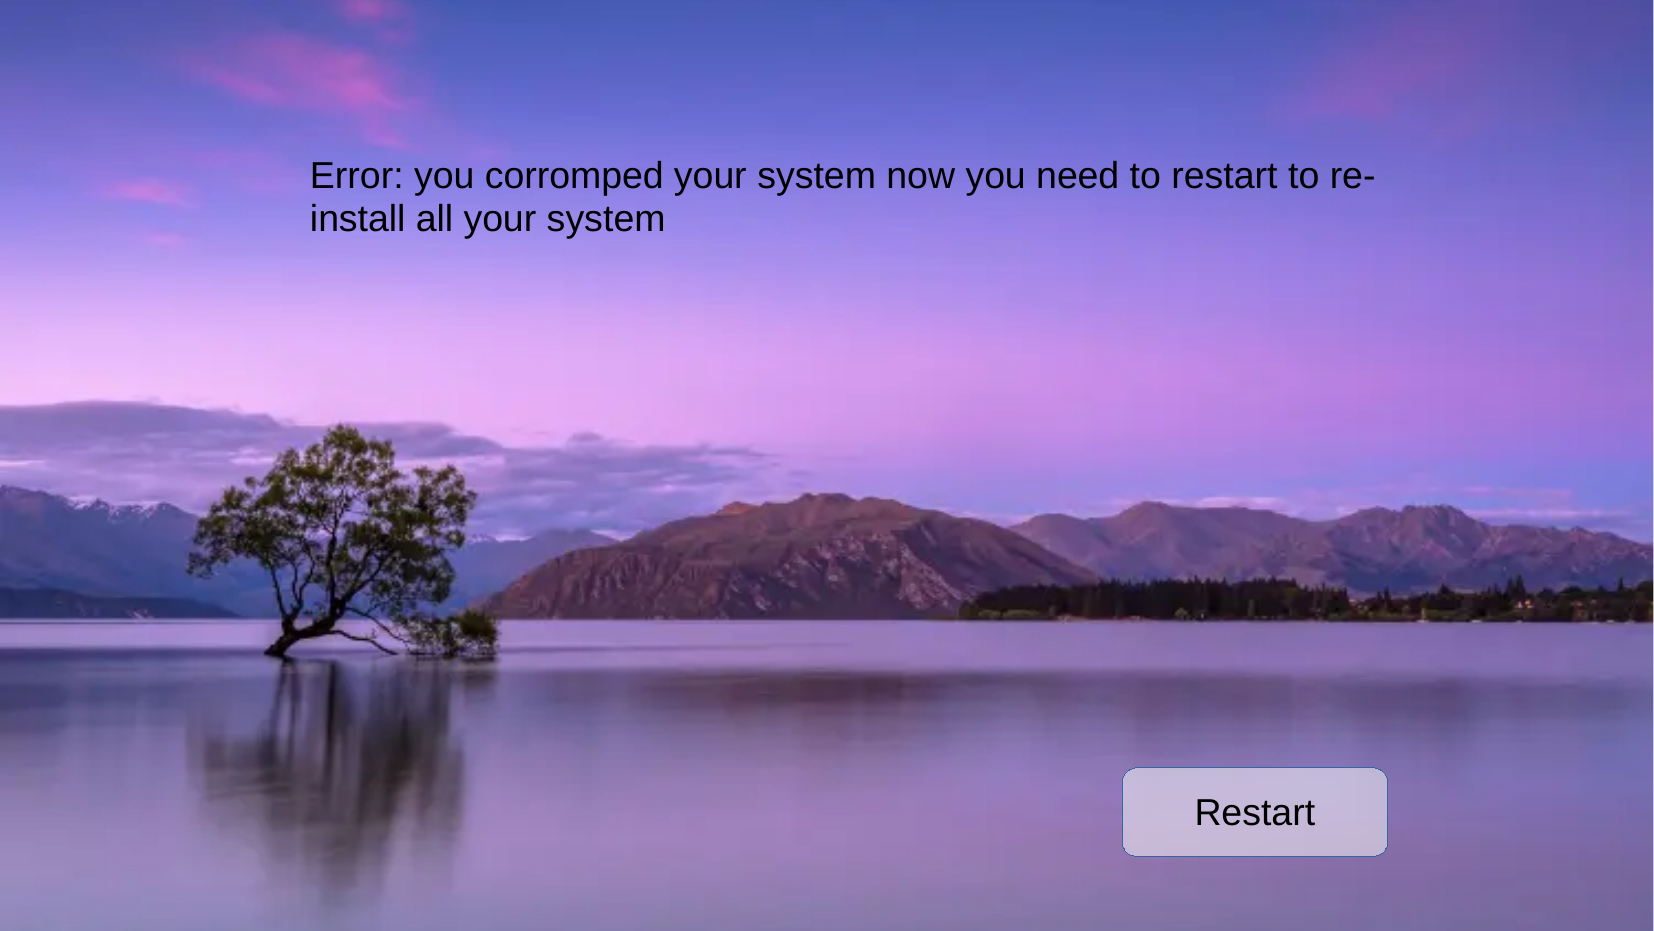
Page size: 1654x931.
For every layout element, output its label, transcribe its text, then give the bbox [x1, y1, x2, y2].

text_box Error: you corromped your system now you need to restart to re-install all your system [295, 147, 1418, 247]
picture [0, 0, 1654, 931]
text_box Restart [1122, 767, 1388, 857]
